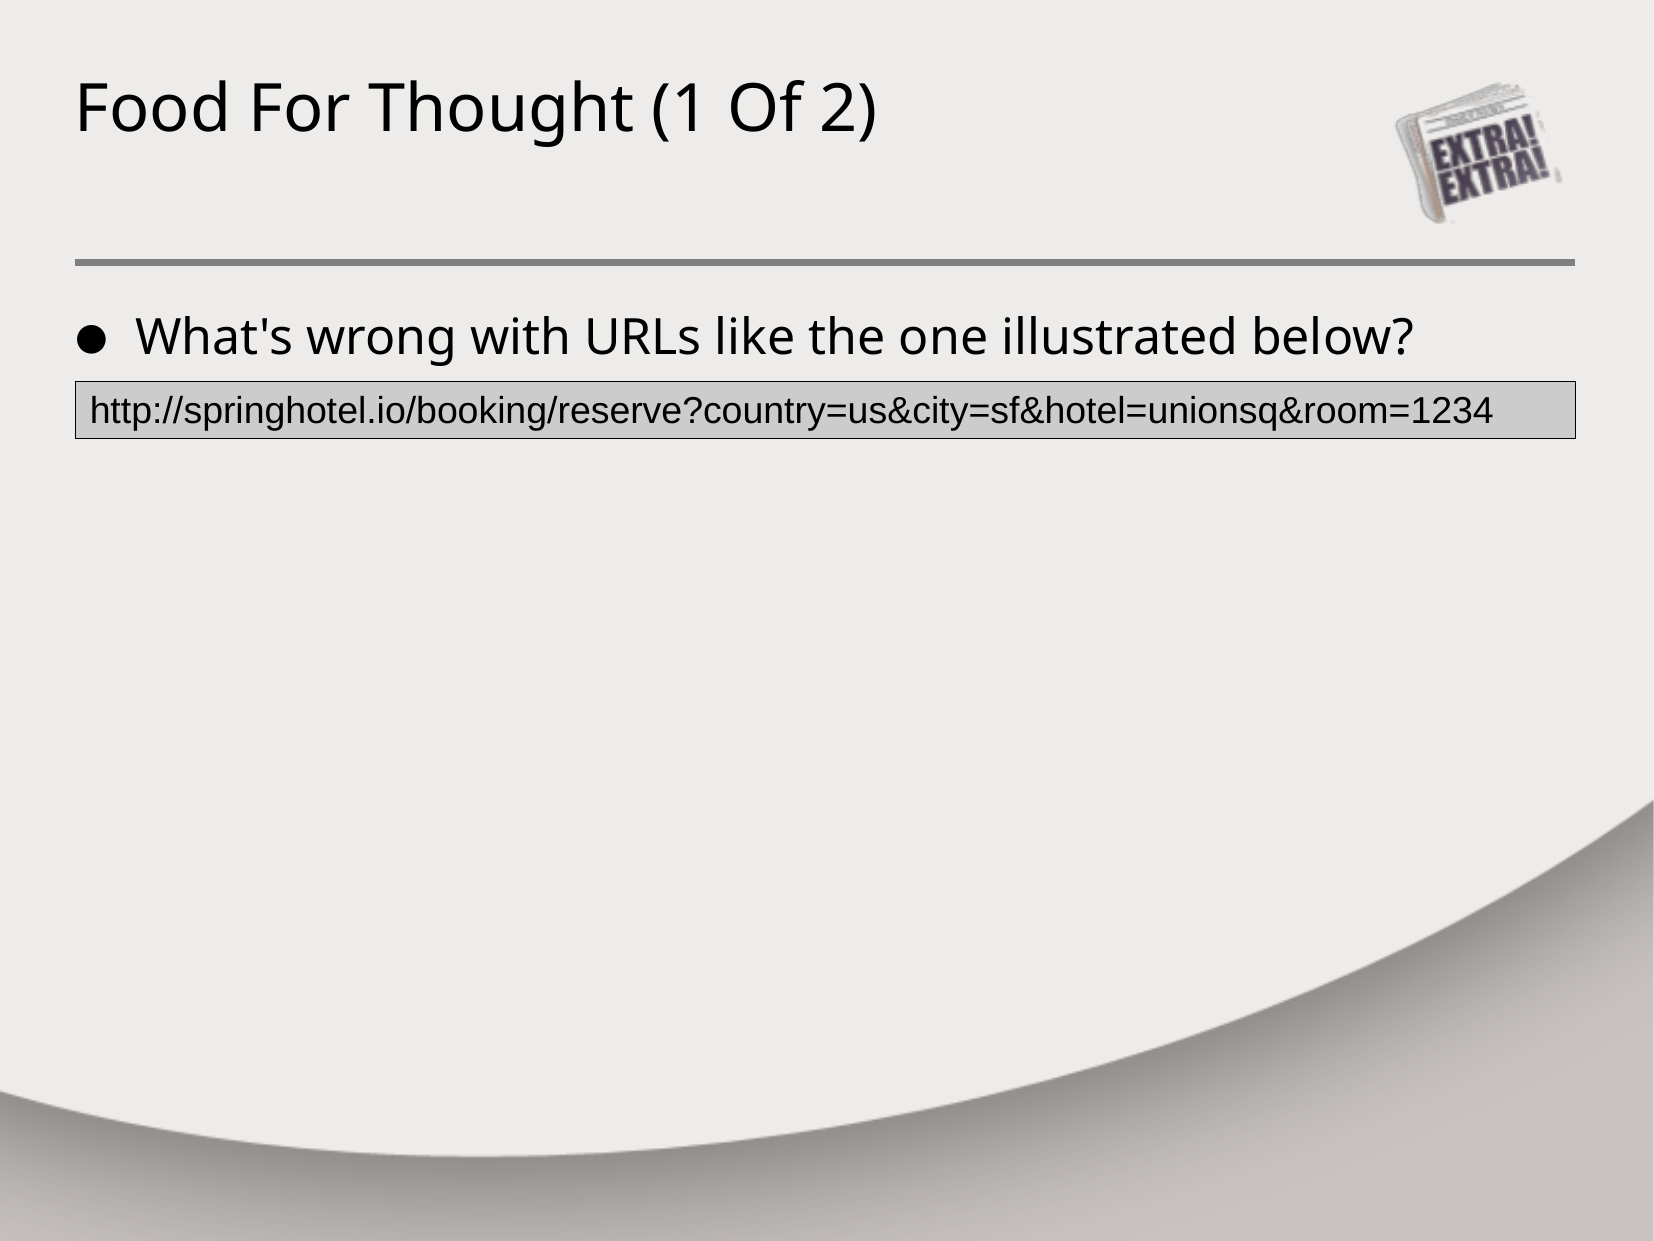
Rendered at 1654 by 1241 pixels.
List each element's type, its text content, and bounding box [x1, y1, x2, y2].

list What's wrong with URLs like the one illustrated below? [75, 300, 1576, 381]
text_box http://springhotel.io/booking/reserve?country=us&city=sf&hotel=unionsq&room=1234 [75, 381, 1576, 439]
picture [0, 0, 1654, 1241]
title Food For Thought (1 Of 2) [74, 75, 1387, 226]
list What's wrong with URLs like the one illustrated below? [75, 439, 1576, 1164]
